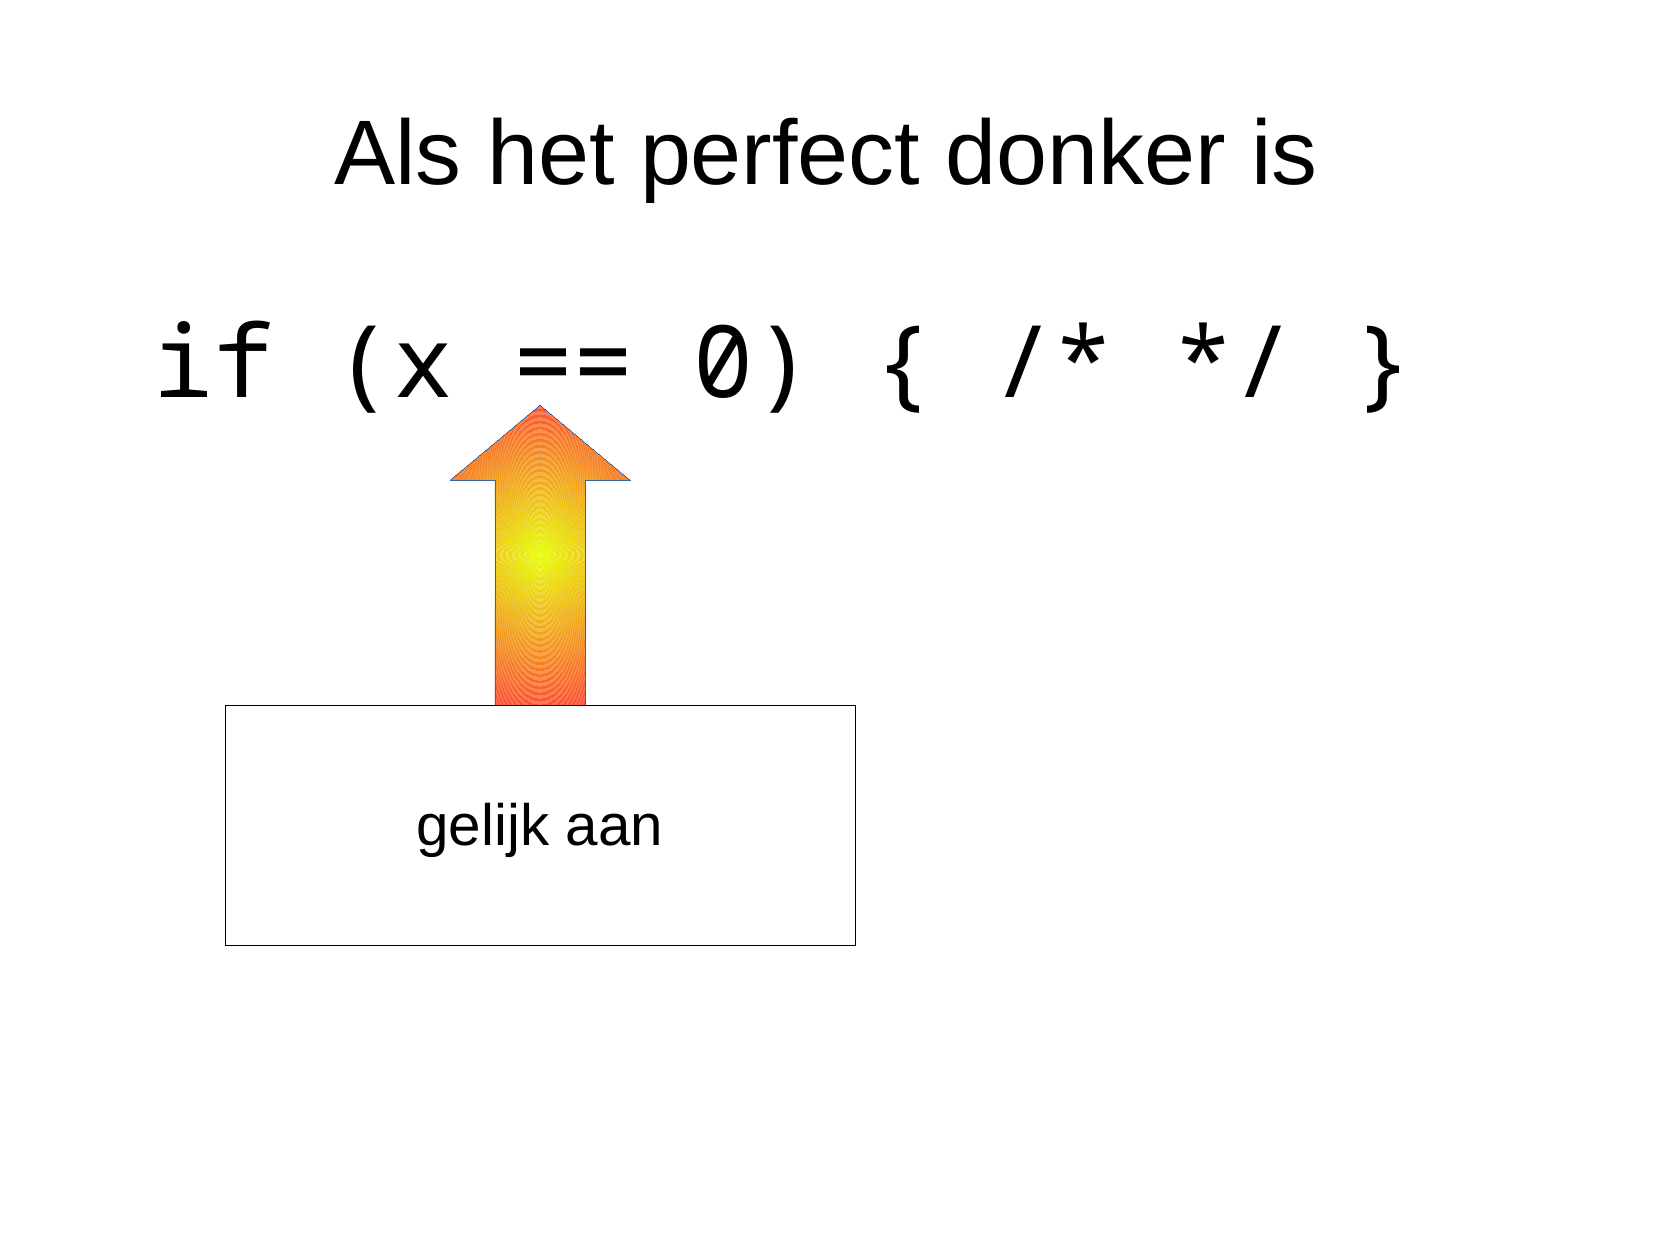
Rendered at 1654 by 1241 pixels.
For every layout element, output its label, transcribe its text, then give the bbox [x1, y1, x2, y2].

title Als het perfect donker is [82, 49, 1571, 257]
text_box gelijk aan [225, 705, 856, 946]
text_box [450, 405, 631, 705]
list if (x == 0) { /* */ } [82, 290, 1571, 1010]
